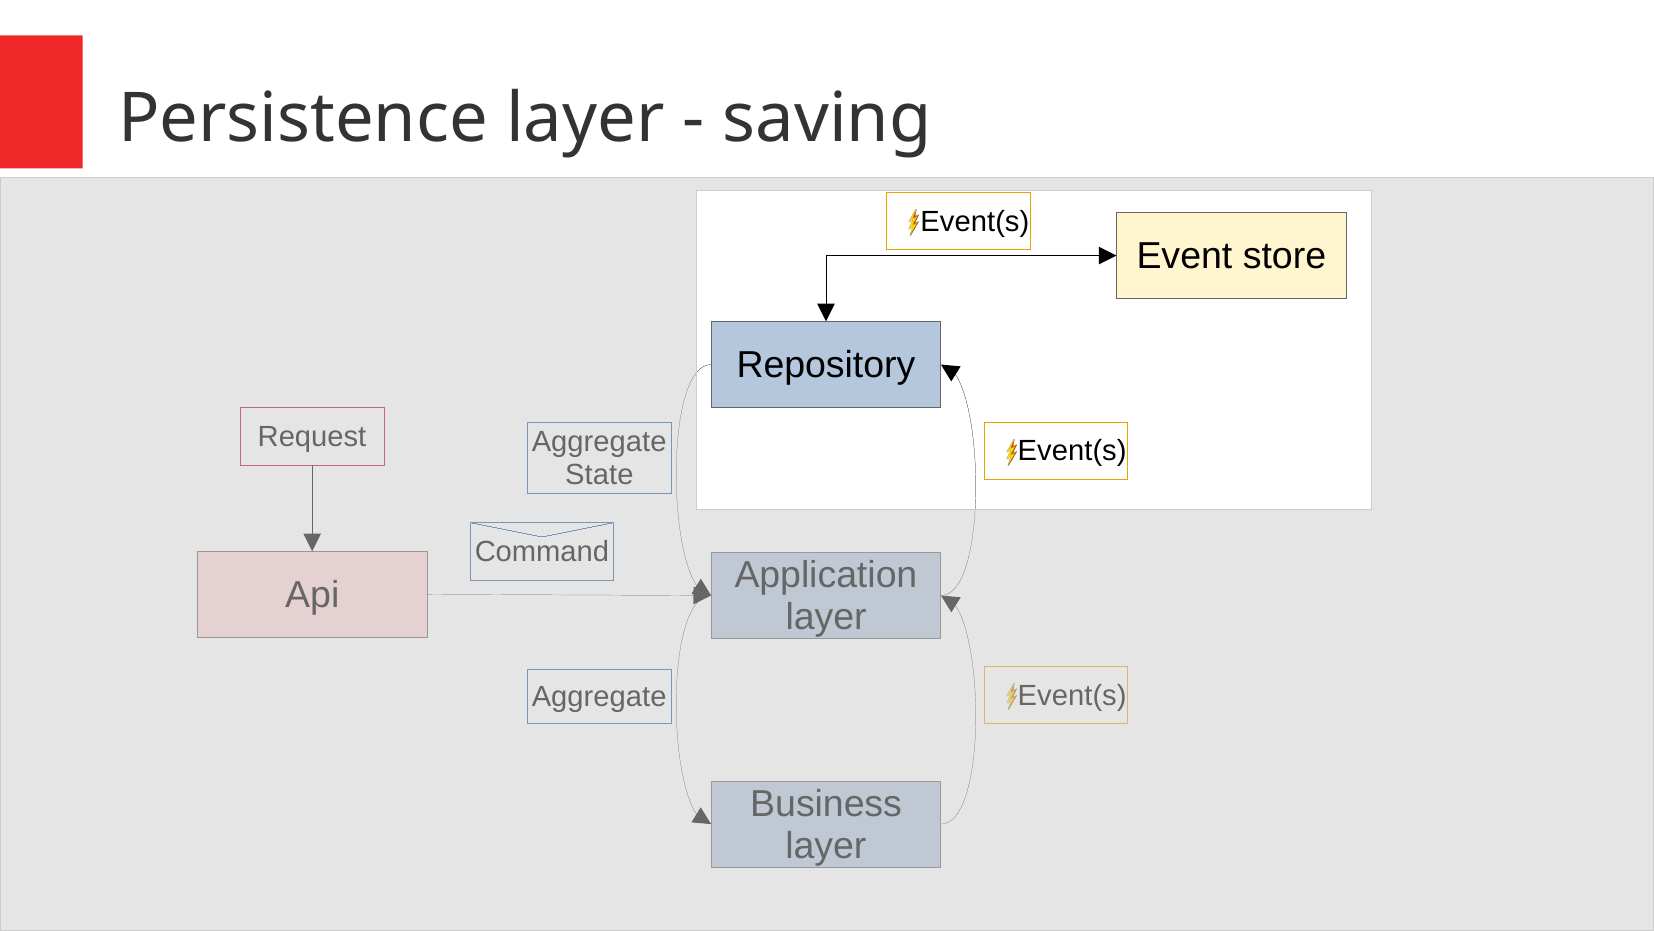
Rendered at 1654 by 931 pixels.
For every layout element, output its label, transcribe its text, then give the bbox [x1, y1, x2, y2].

picture [897, 206, 930, 239]
text_box Repository [711, 321, 941, 408]
text_box Event(s) [886, 192, 1031, 250]
title Persistence layer - saving [118, 37, 1571, 177]
text_box [0, 177, 1654, 931]
picture [995, 436, 1028, 469]
text_box Event store [1116, 212, 1347, 299]
text_box Event(s) [984, 422, 1128, 480]
